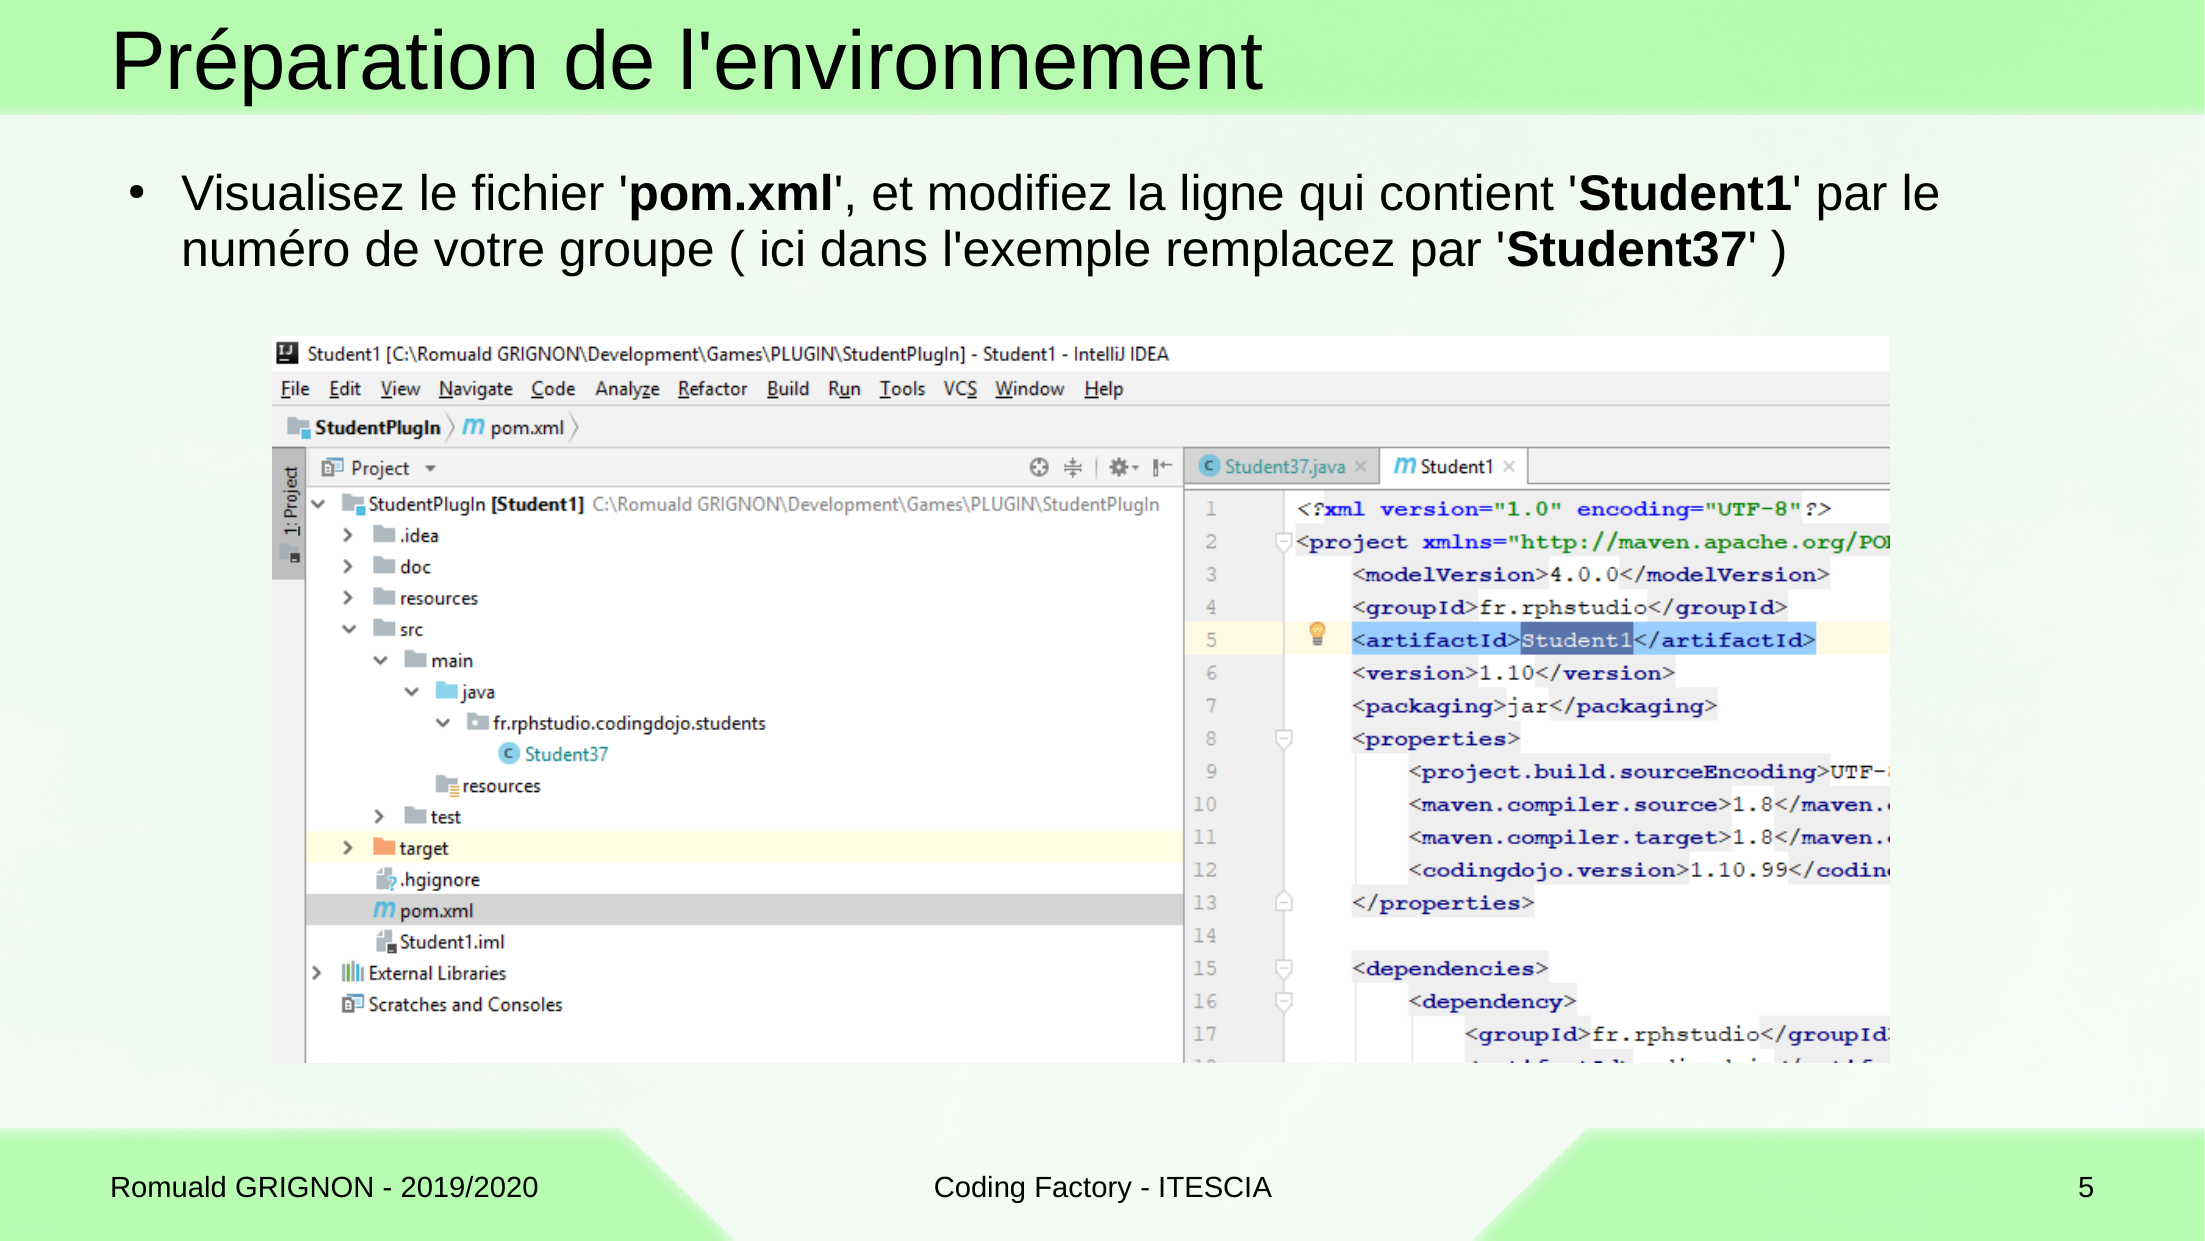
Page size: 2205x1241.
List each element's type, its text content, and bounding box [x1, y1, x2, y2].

title Préparation de l'environnement [110, 49, 2095, 236]
list Visualisez le fichier 'pom.xml', et modifiez la ligne qui contient 'Student1' par le numéro de votre groupe ( ici dans l'exemple remplacez par 'Student37' ) [110, 236, 2095, 961]
picture [0, 0, 2205, 1241]
